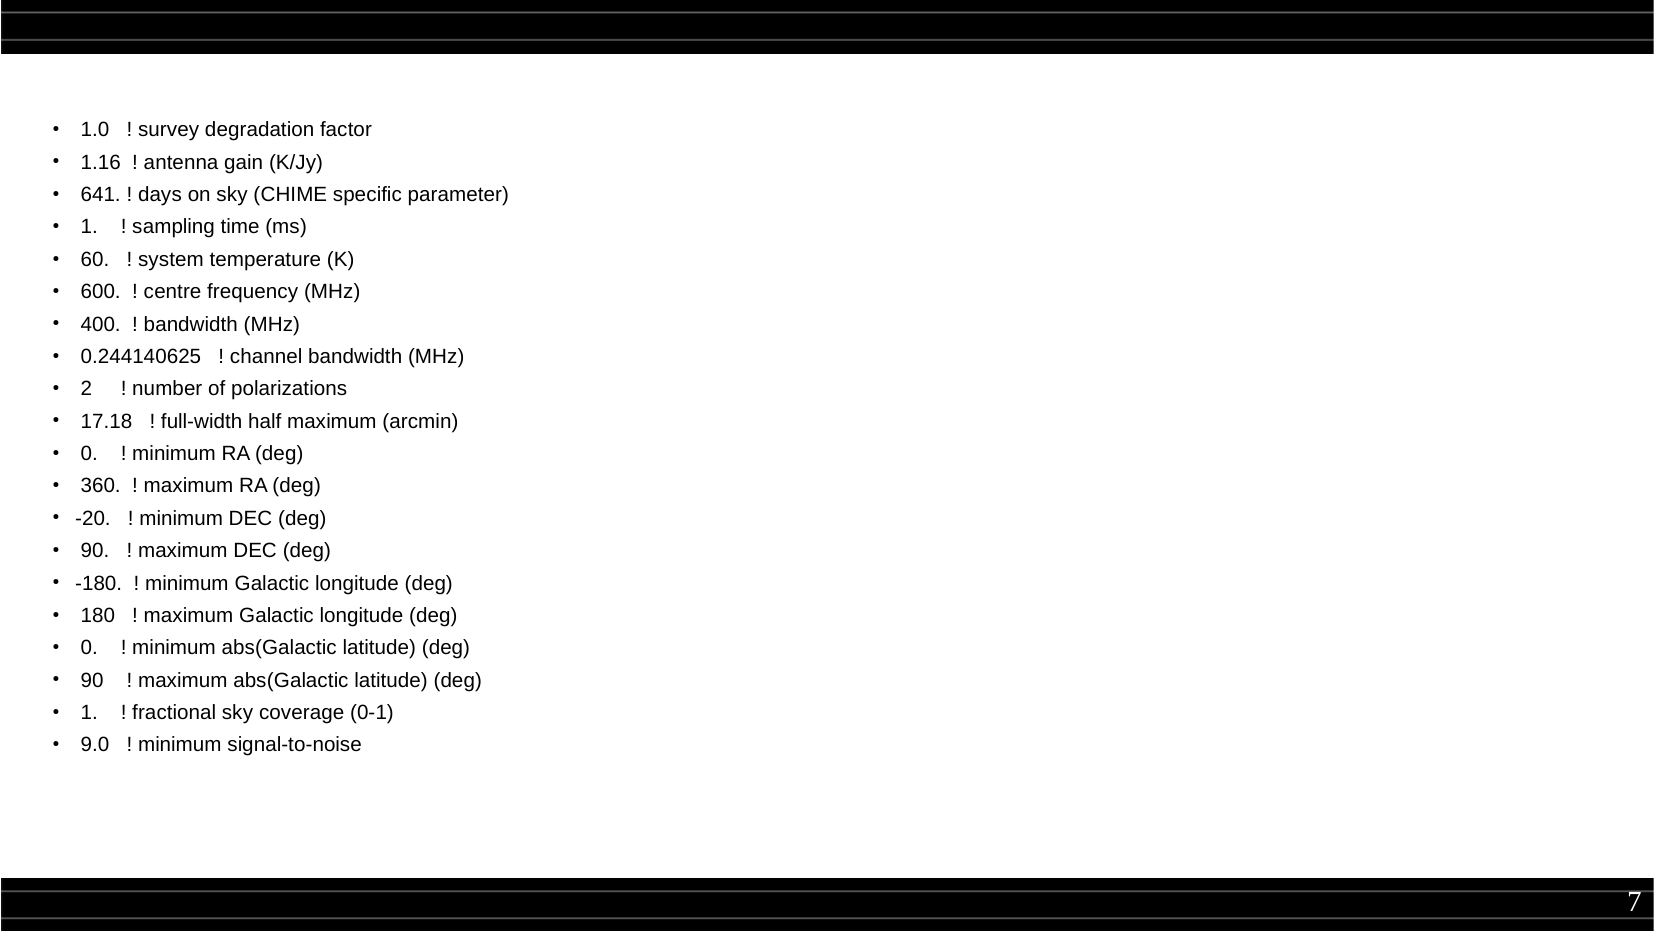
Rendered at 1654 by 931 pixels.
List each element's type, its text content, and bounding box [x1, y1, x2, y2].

picture [1, 878, 1654, 931]
picture [1, 0, 1654, 54]
list 1.0 ! survey degradation factor 1.16 ! antenna gain (K/Jy) 641. ! days on sky (CHIME specific parameter) 1. ! sampling time (ms) 60. ! system temperature (K) 600. ! centre frequency (MHz) 400. ! bandwidth (MHz) 0.244140625 ! channel bandwidth (MHz) 2 ! number of polarizations 17.18 ! full-width half maximum (arcmin) 0. ! minimum RA (deg) 360. ! maximum RA (deg) -20. ! minimum DEC (deg) 90. ! maximum DEC (deg) -180. ! minimum Galactic longitude (deg) 180 ! maximum Galactic longitude (deg) 0. ! minimum abs(Galactic latitude) (deg) 90 ! maximum abs(Galactic latitude) (deg) 1. ! fractional sky coverage (0-1) 9.0 ! minimum signal-to-noise [47, 118, 1571, 758]
